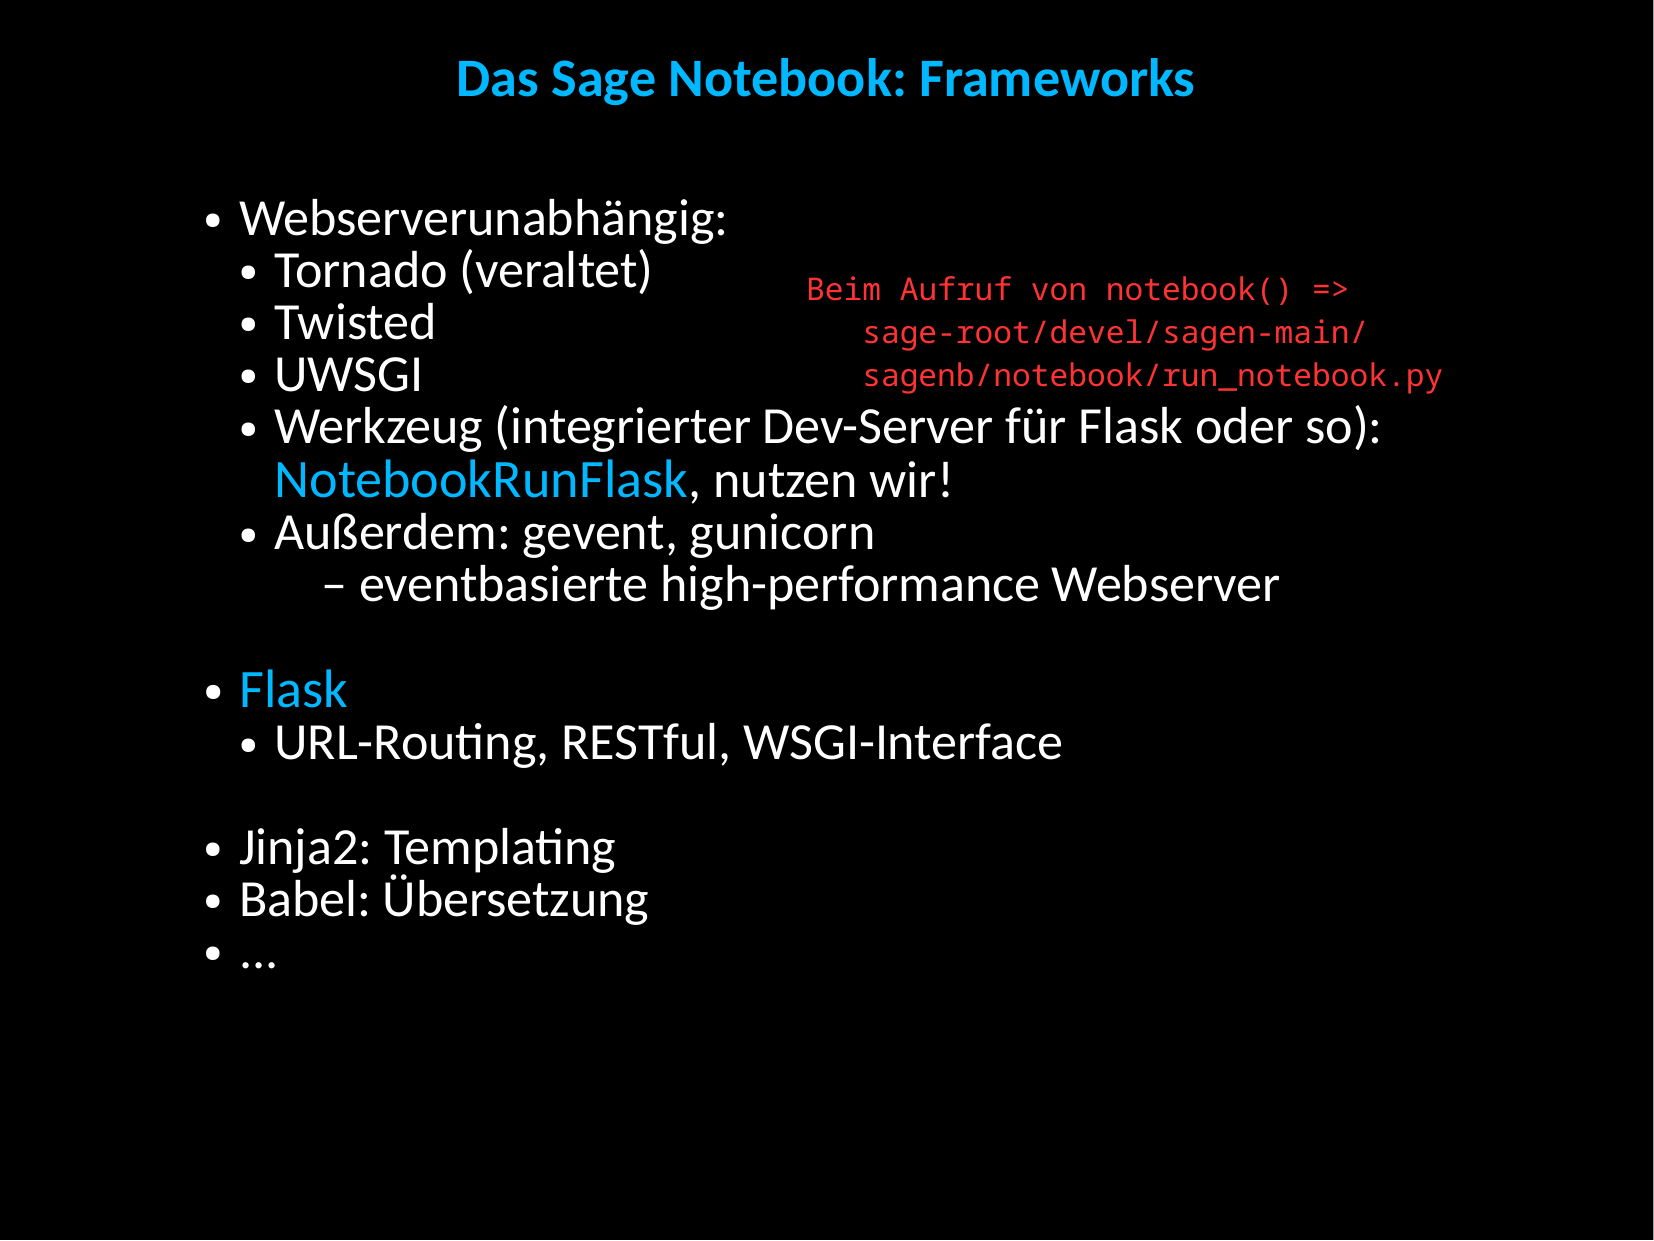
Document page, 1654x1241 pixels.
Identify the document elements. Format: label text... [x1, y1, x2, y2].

text_box Beim Aufruf von notebook() => sage-root/devel/sagen-main/ sagenb/notebook/run_notebook.py [791, 259, 1501, 423]
text_box Webserverunabhängig: Tornado (veraltet) Twisted UWSGI Werkzeug (integrierter Dev-Server für Flask oder so): NotebookRunFlask, nutzen wir! Außerdem: gevent, gunicorn – eventbasierte high-performance Webserver Flask URL-Routing, RESTful, WSGI-Interface Jinja2: Templating Babel: Übersetzung ... [188, 188, 1403, 1162]
text_box Das Sage Notebook: Frameworks [441, 48, 1212, 130]
